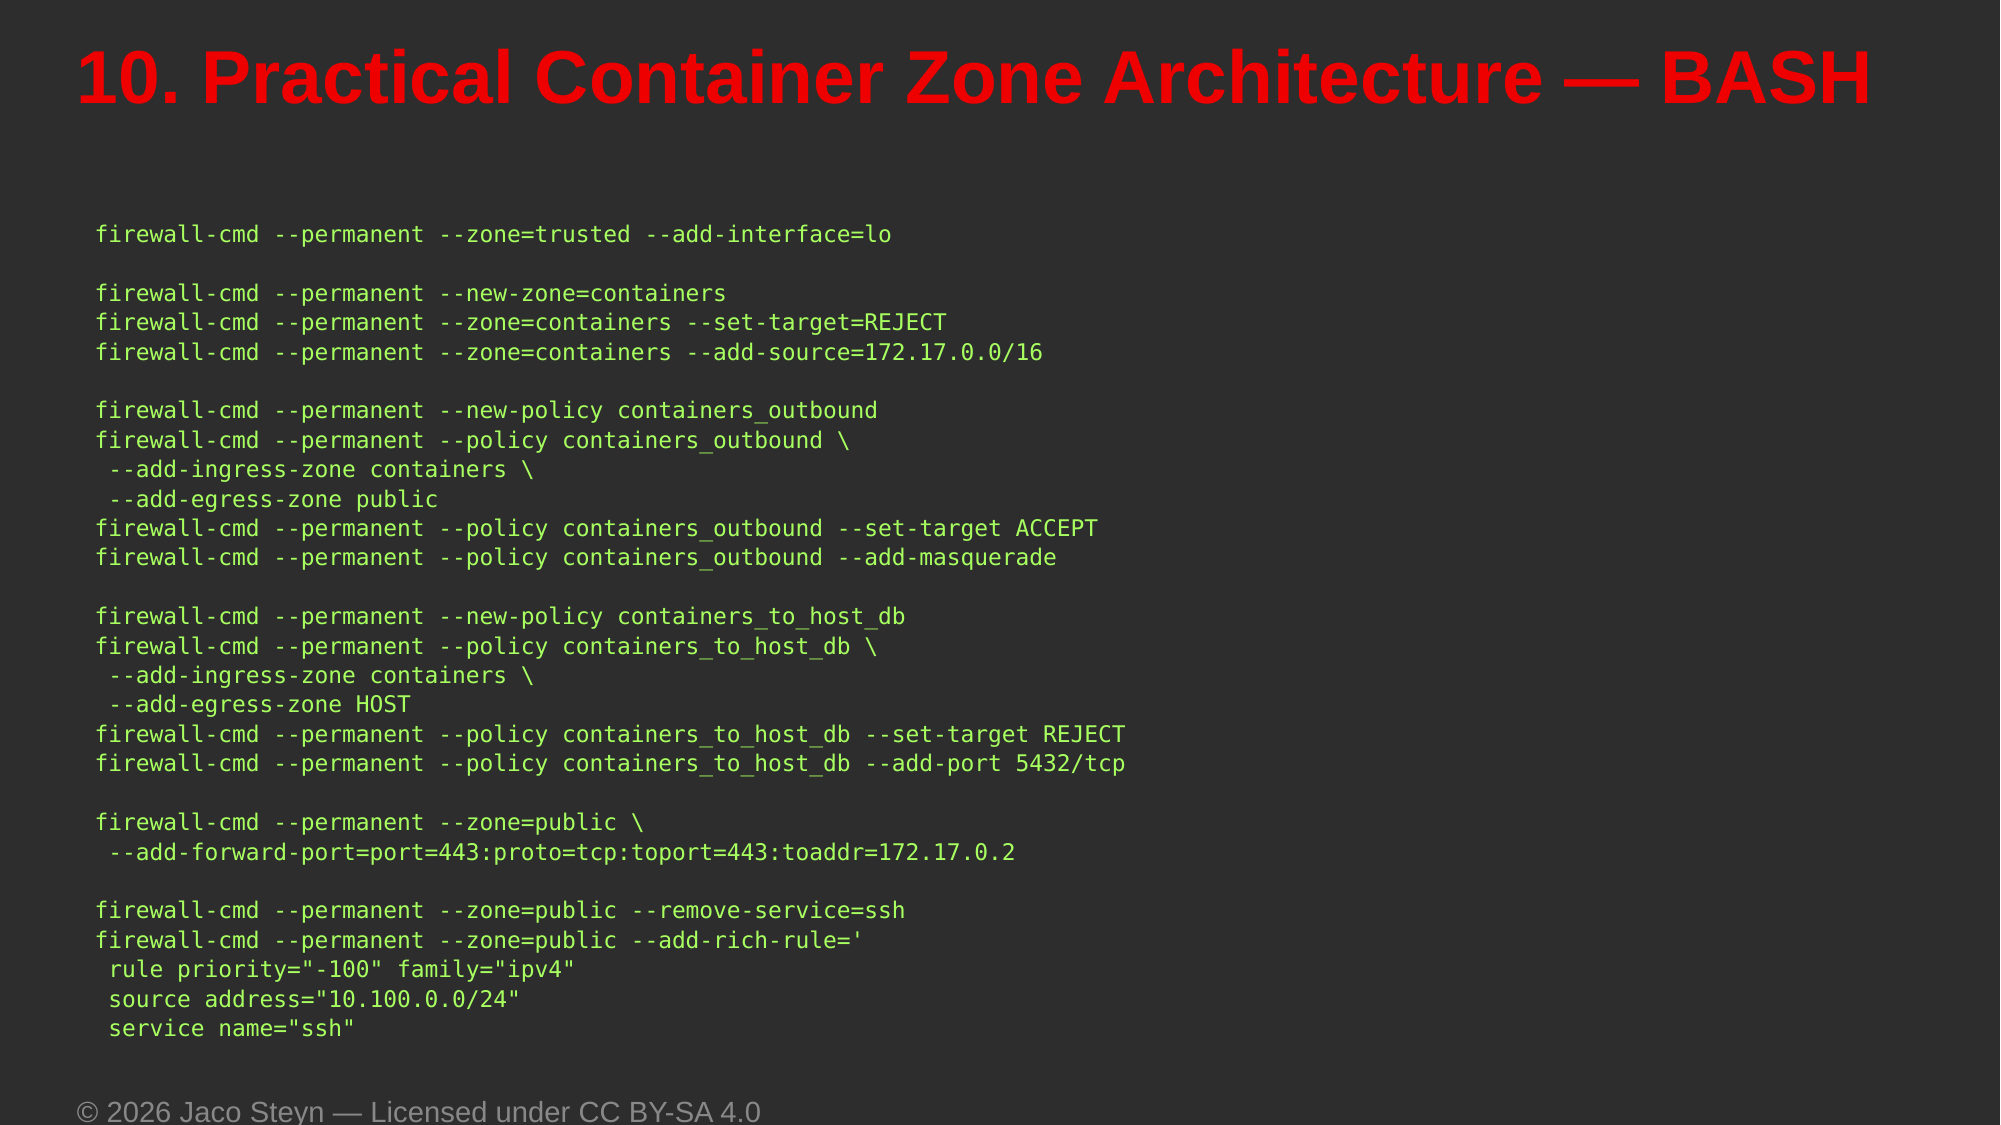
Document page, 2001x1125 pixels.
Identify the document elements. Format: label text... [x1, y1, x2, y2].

text_box © 2026 Jaco Steyn — Licensed under CC BY-SA 4.0 [59, 1083, 1942, 1120]
text_box 10. Practical Container Zone Architecture — BASH [59, 23, 1942, 178]
text_box firewall-cmd --permanent --zone=trusted --add-interface=lo firewall-cmd --permanent --new-zone=containers firewall-cmd --permanent --zone=containers --set-target=REJECT firewall-cmd --permanent --zone=containers --add-source=172.17.0.0/16 firewall-cmd --permanent --new-policy containers_outbound firewall-cmd --permanent --policy containers_outbound \ --add-ingress-zone containers \ --add-egress-zone public firewall-cmd --permanent --policy containers_outbound --set-target ACCEPT firewall-cmd --permanent --policy containers_outbound --add-masquerade firewall-cmd --permanent --new-policy containers_to_host_db firewall-cmd --permanent --policy containers_to_host_db \ --add-ingress-zone containers \ --add-egress-zone HOST firewall-cmd --permanent --policy containers_to_host_db --set-target REJECT firewall-cmd --permanent --policy containers_to_host_db --add-port 5432/tcp firewall-cmd --permanent --zone=public \ --add-forward-port=port=443:proto=tcp:toport=443:toaddr=172.17.0.2 firewall-cmd --permanent --zone=public --remove-service=ssh firewall-cmd --permanent --zone=public --add-rich-rule=' rule priority="-100" family="ipv4" source address="10.100.0.0/24" service name="ssh" [59, 194, 1942, 1052]
